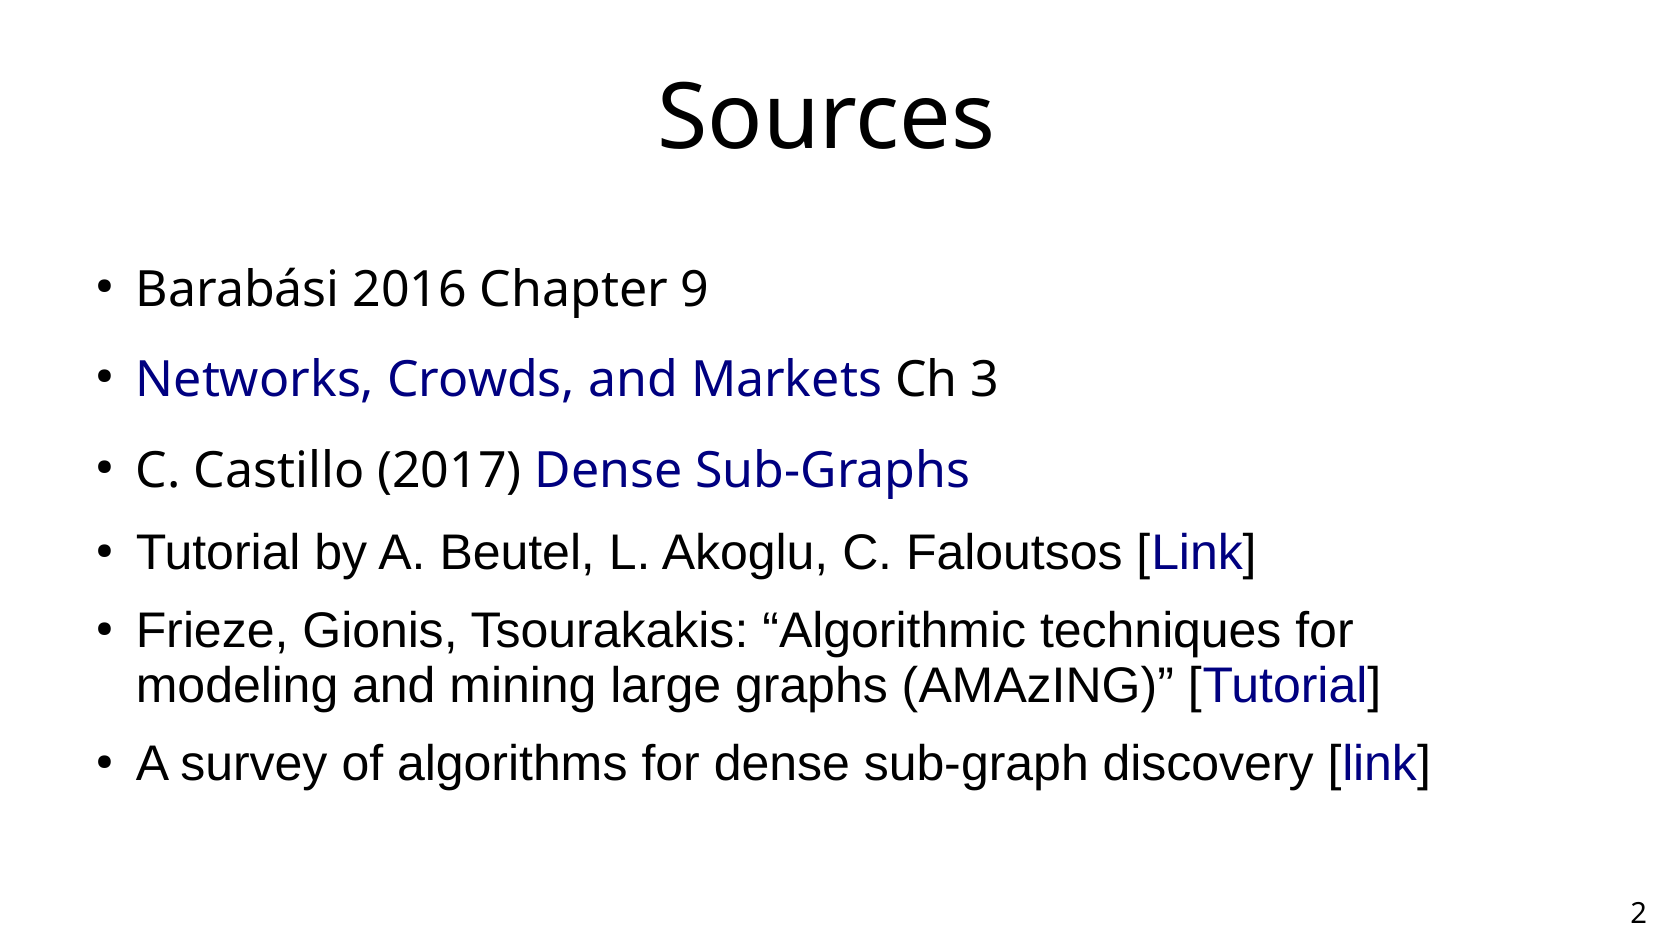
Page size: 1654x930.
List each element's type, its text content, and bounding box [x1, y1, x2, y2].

title Sources [82, 1, 1571, 225]
list Barabási 2016 Chapter 9 Networks, Crowds, and Markets Ch 3 C. Castillo (2017) Dense Sub-Graphs Tutorial by A. Beutel, L. Akoglu, C. Faloutsos [Link] Frieze, Gionis, Tsourakakis: “Algorithmic techniques for modeling and mining large graphs (AMAzING)” [Tutorial] A survey of algorithms for dense sub-graph discovery [link] [82, 252, 1571, 793]
